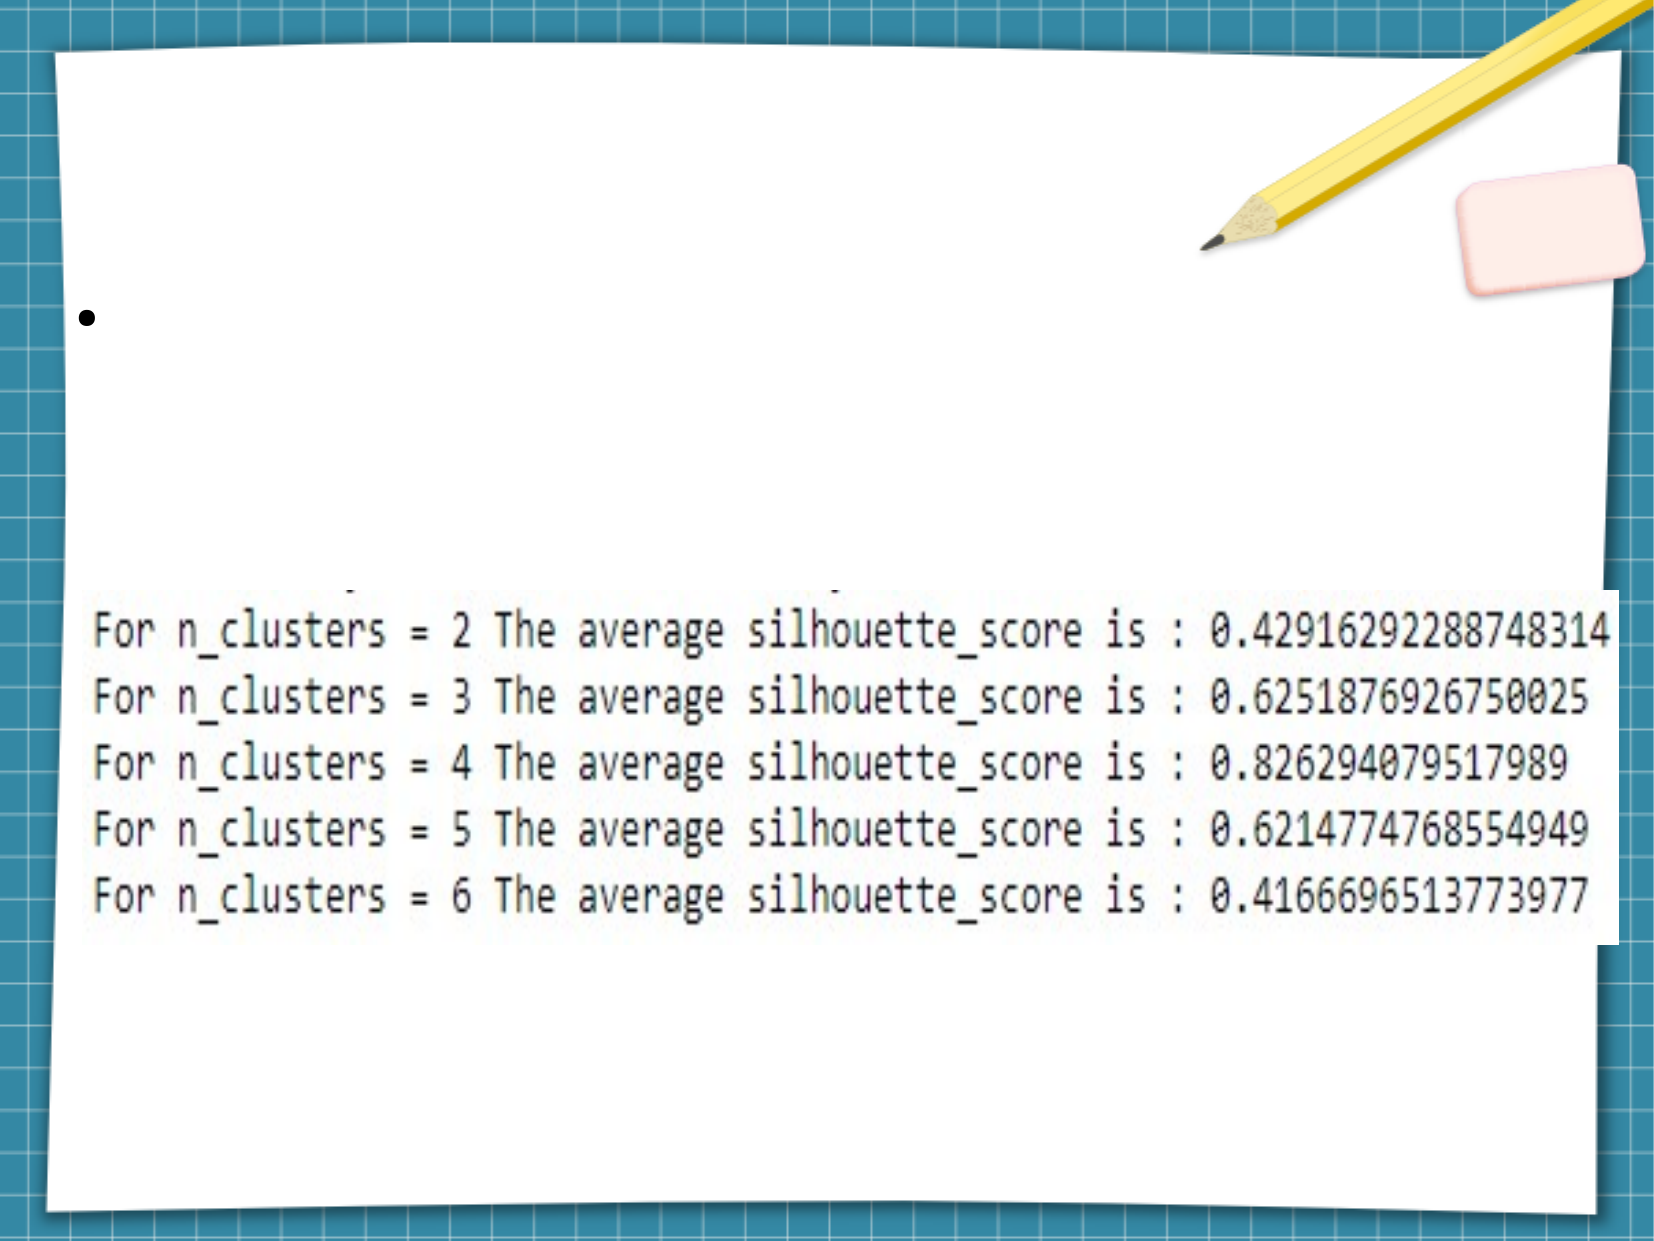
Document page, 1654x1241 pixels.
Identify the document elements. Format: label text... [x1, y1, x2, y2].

list Based on Elbow plot, I decided to cluster the cities into 2, 3, 4, 5, 6 clusters. Now, for getting accuracy, I used Silhouette score [59, 285, 1548, 497]
picture [0, 0, 1654, 1241]
title Methodology [70, 47, 1560, 255]
